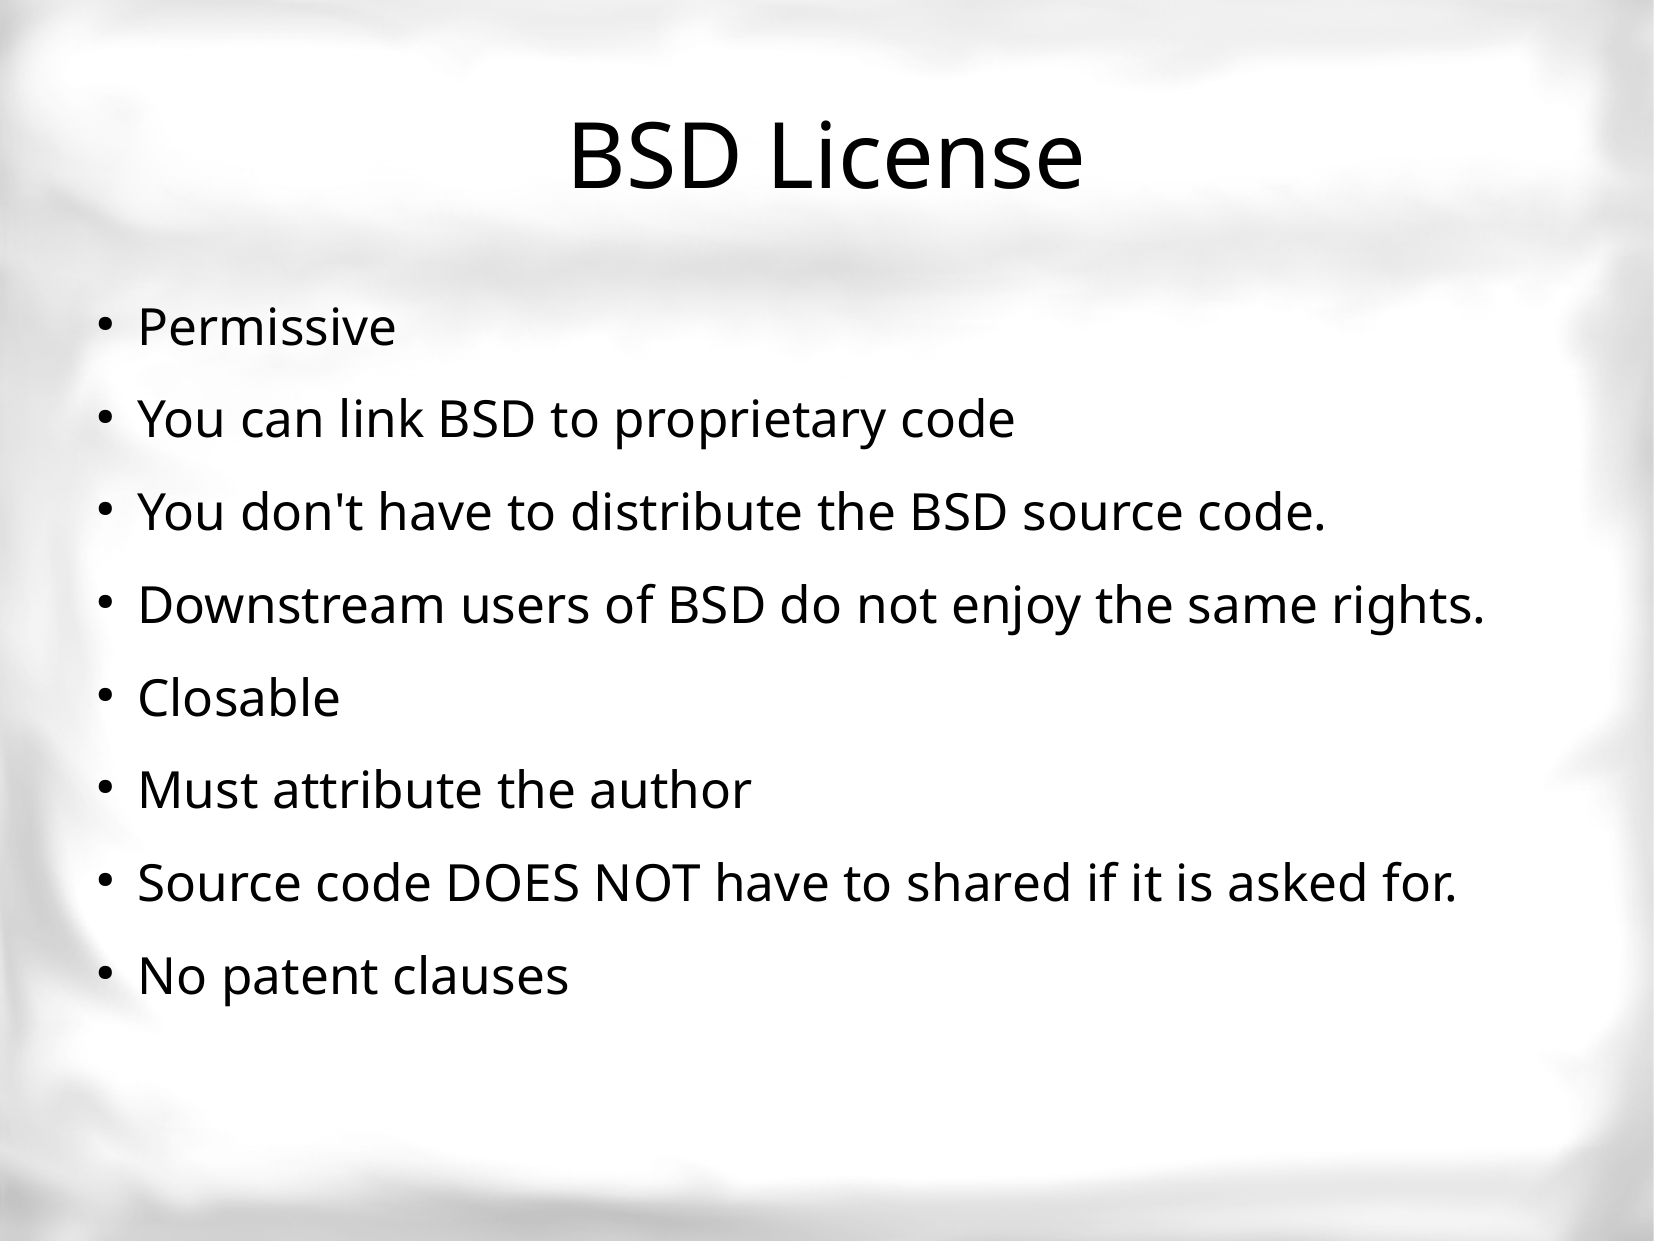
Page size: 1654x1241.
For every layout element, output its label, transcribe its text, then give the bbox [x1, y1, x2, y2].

list Permissive You can link BSD to proprietary code You don't have to distribute the BSD source code. Downstream users of BSD do not enjoy the same rights. Closable Must attribute the author Source code DOES NOT have to shared if it is asked for. No patent clauses [82, 290, 1538, 1010]
title BSD License [82, 49, 1571, 257]
picture [0, 0, 1654, 1241]
